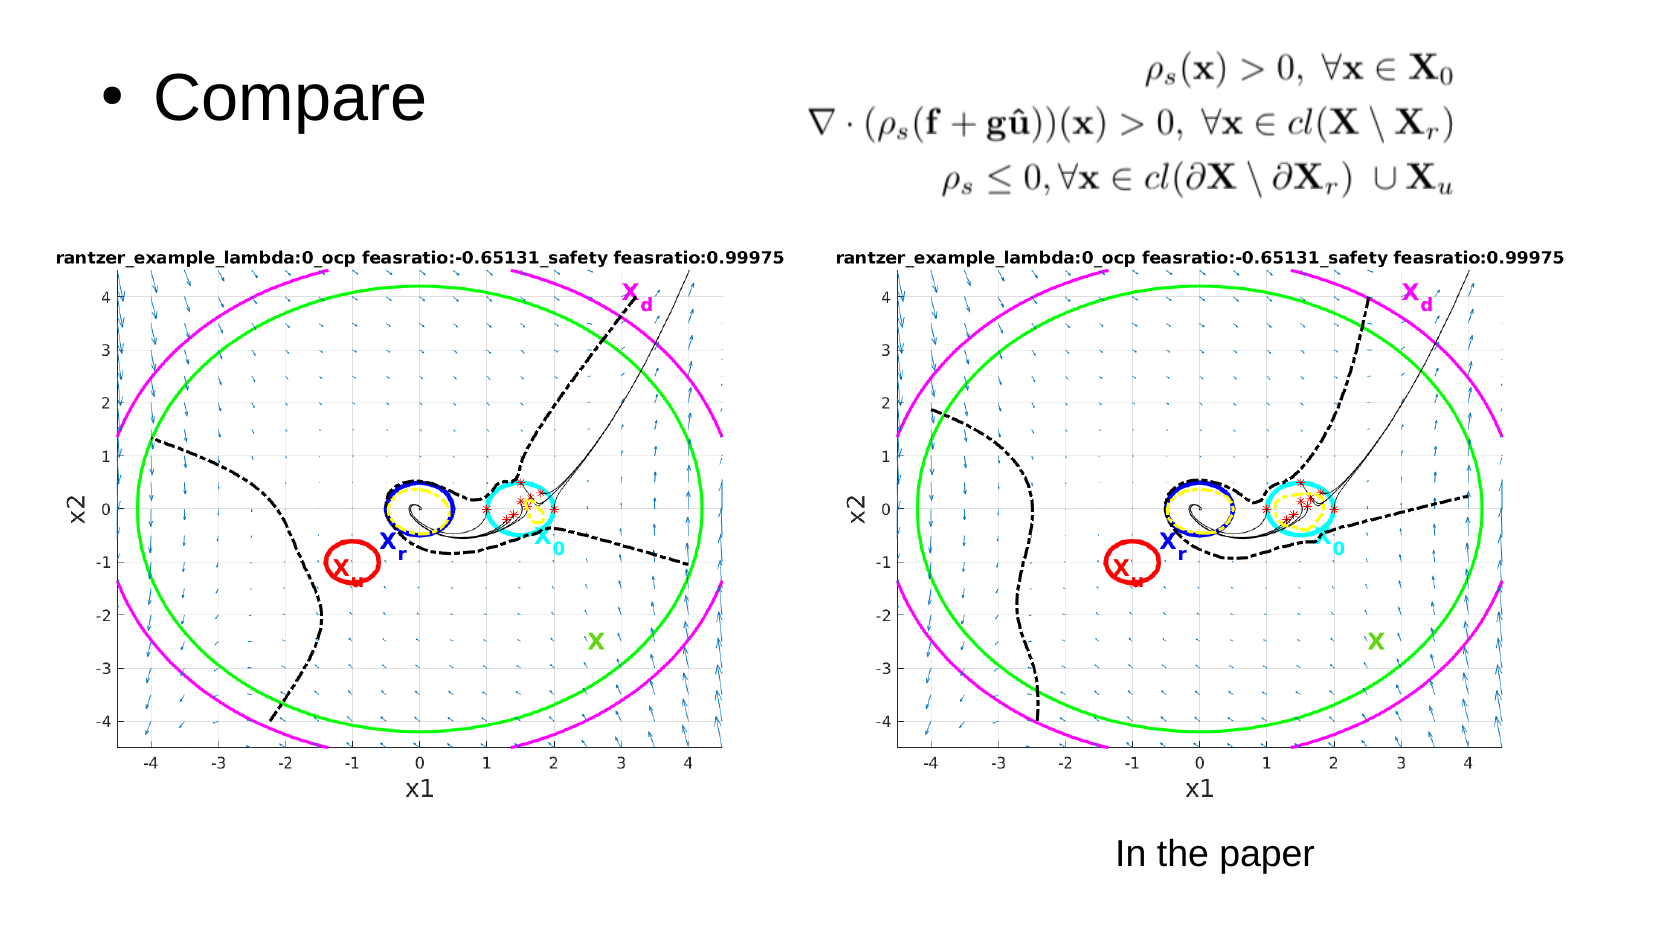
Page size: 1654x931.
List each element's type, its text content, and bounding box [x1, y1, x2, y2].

text_box In the paper [1035, 825, 1396, 882]
list Compare [82, 60, 1571, 226]
picture [45, 226, 1576, 812]
list Compare [82, 812, 1571, 886]
picture [794, 41, 1486, 211]
